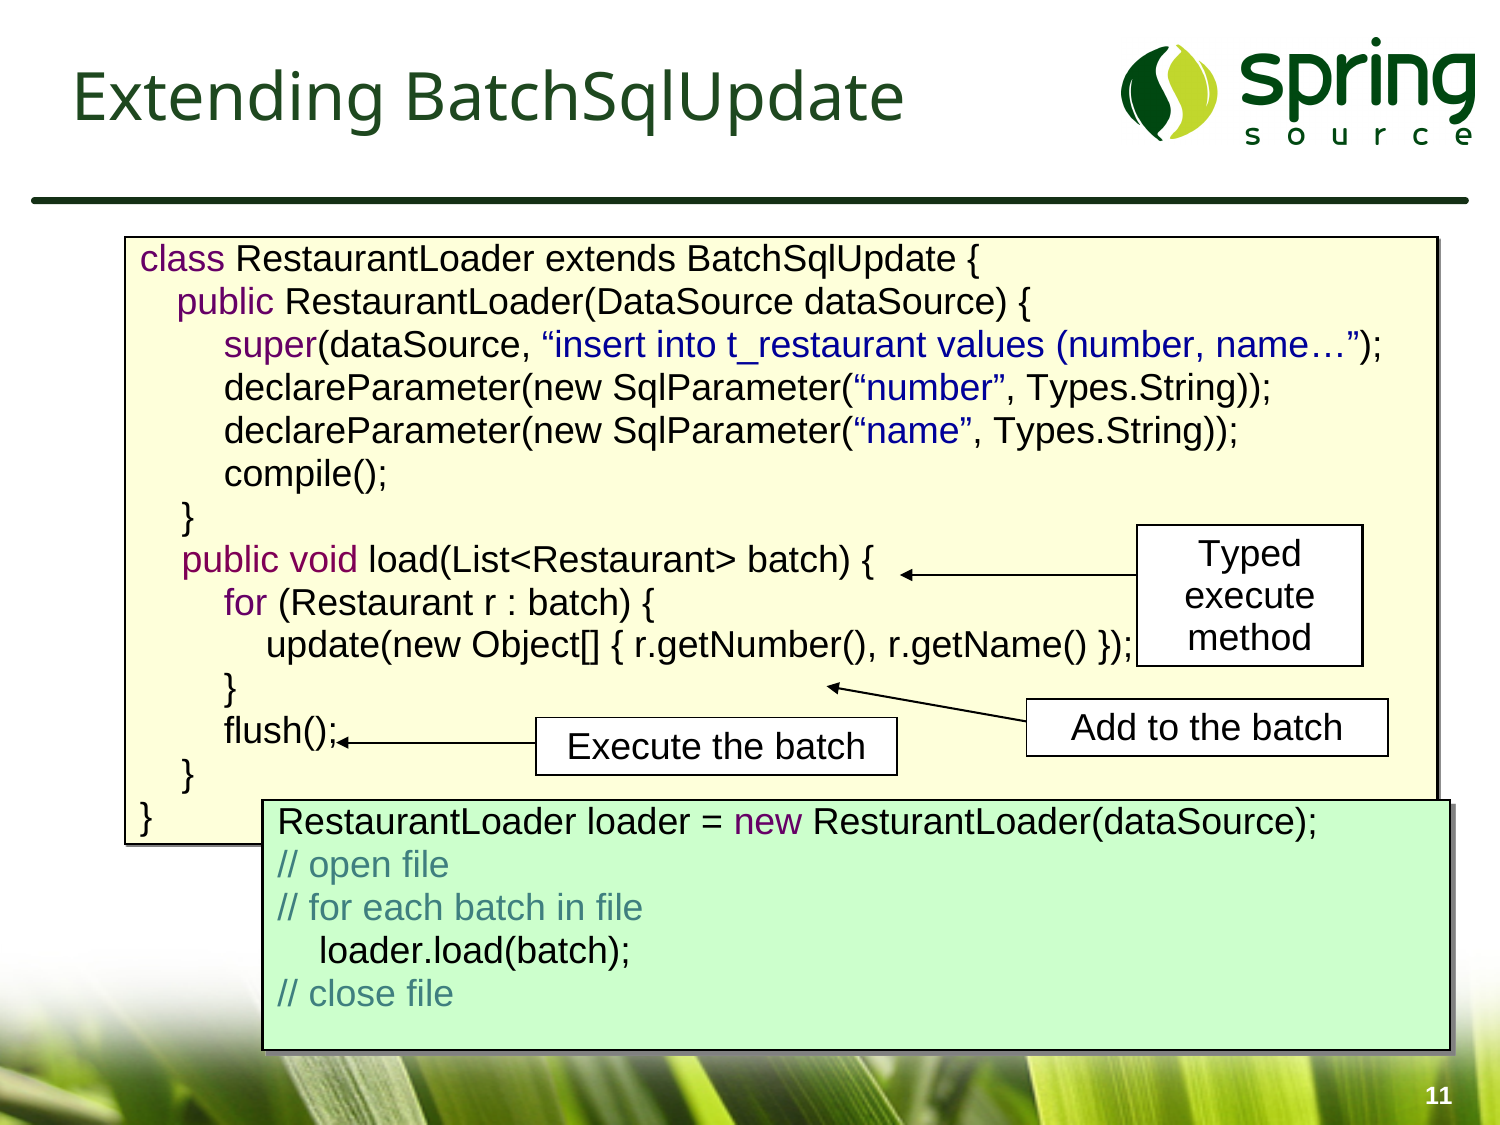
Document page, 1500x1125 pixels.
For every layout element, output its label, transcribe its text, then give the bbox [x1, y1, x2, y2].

picture [0, 944, 1500, 1125]
text_box class RestaurantLoader extends BatchSqlUpdate { public RestaurantLoader(DataSource dataSource) { super(dataSource, “insert into t_restaurant values (number, name…”); declareParameter(new SqlParameter(“number”, Types.String)); declareParameter(new SqlParameter(“name”, Types.String)); compile(); } public void load(List<Restaurant> batch) { for (Restaurant r : batch) { update(new Object[] { r.getNumber(), r.getName() }); } flush(); } } [124, 237, 1438, 844]
text_box Add to the batch [1026, 698, 1388, 757]
list RestaurantLoader loader = new ResturantLoader(dataSource); // open file // for each batch in file loader.load(batch); // close file [262, 799, 1450, 1051]
title Extending BatchSqlUpdate [56, 13, 1089, 176]
text_box Execute the batch [535, 717, 898, 776]
text_box Typed execute method [1137, 525, 1363, 667]
picture [1121, 37, 1475, 145]
